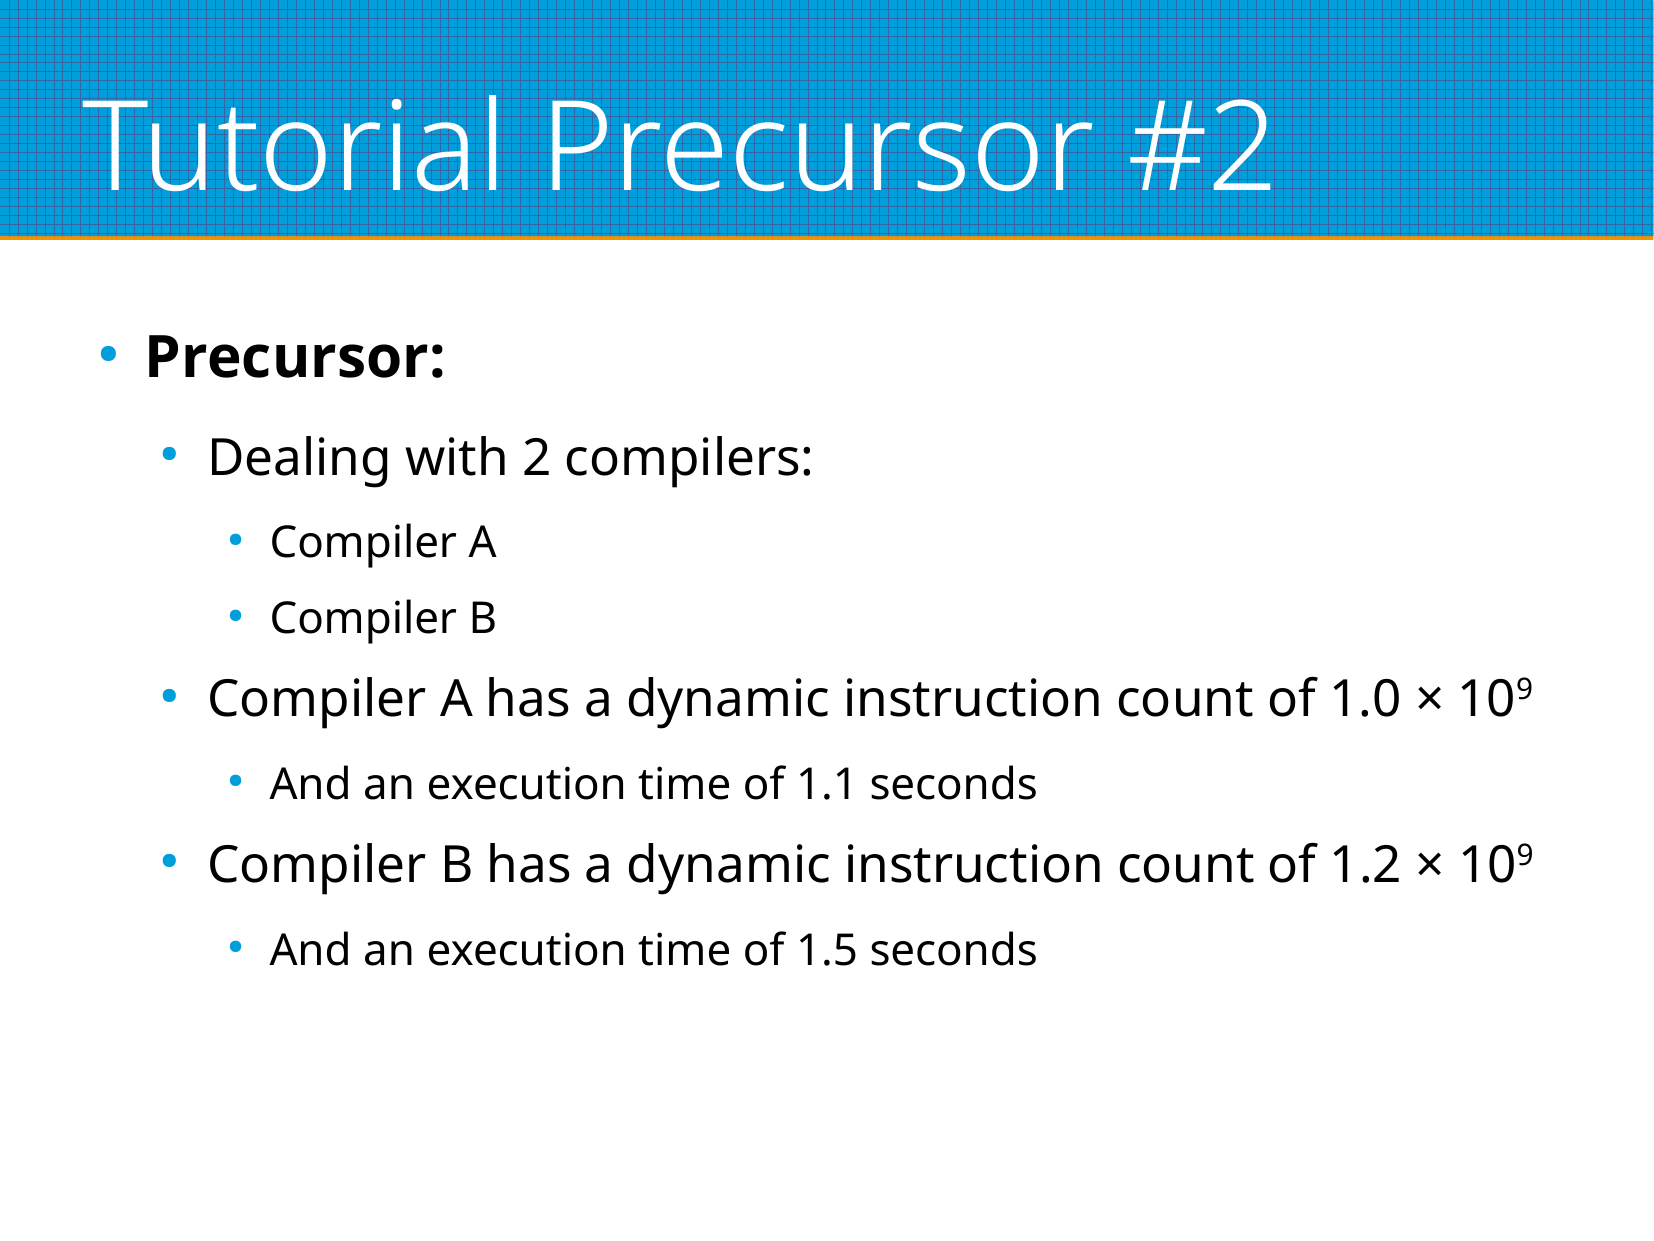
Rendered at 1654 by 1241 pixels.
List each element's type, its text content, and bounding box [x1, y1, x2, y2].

list Precursor: Dealing with 2 compilers: Compiler A Compiler B Compiler A has a dynamic instruction count of 1.0 × 109 And an execution time of 1.1 seconds Compiler B has a dynamic instruction count of 1.2 × 109 And an execution time of 1.5 seconds [82, 314, 1563, 1081]
title Tutorial Precursor #2 [82, 19, 1571, 227]
